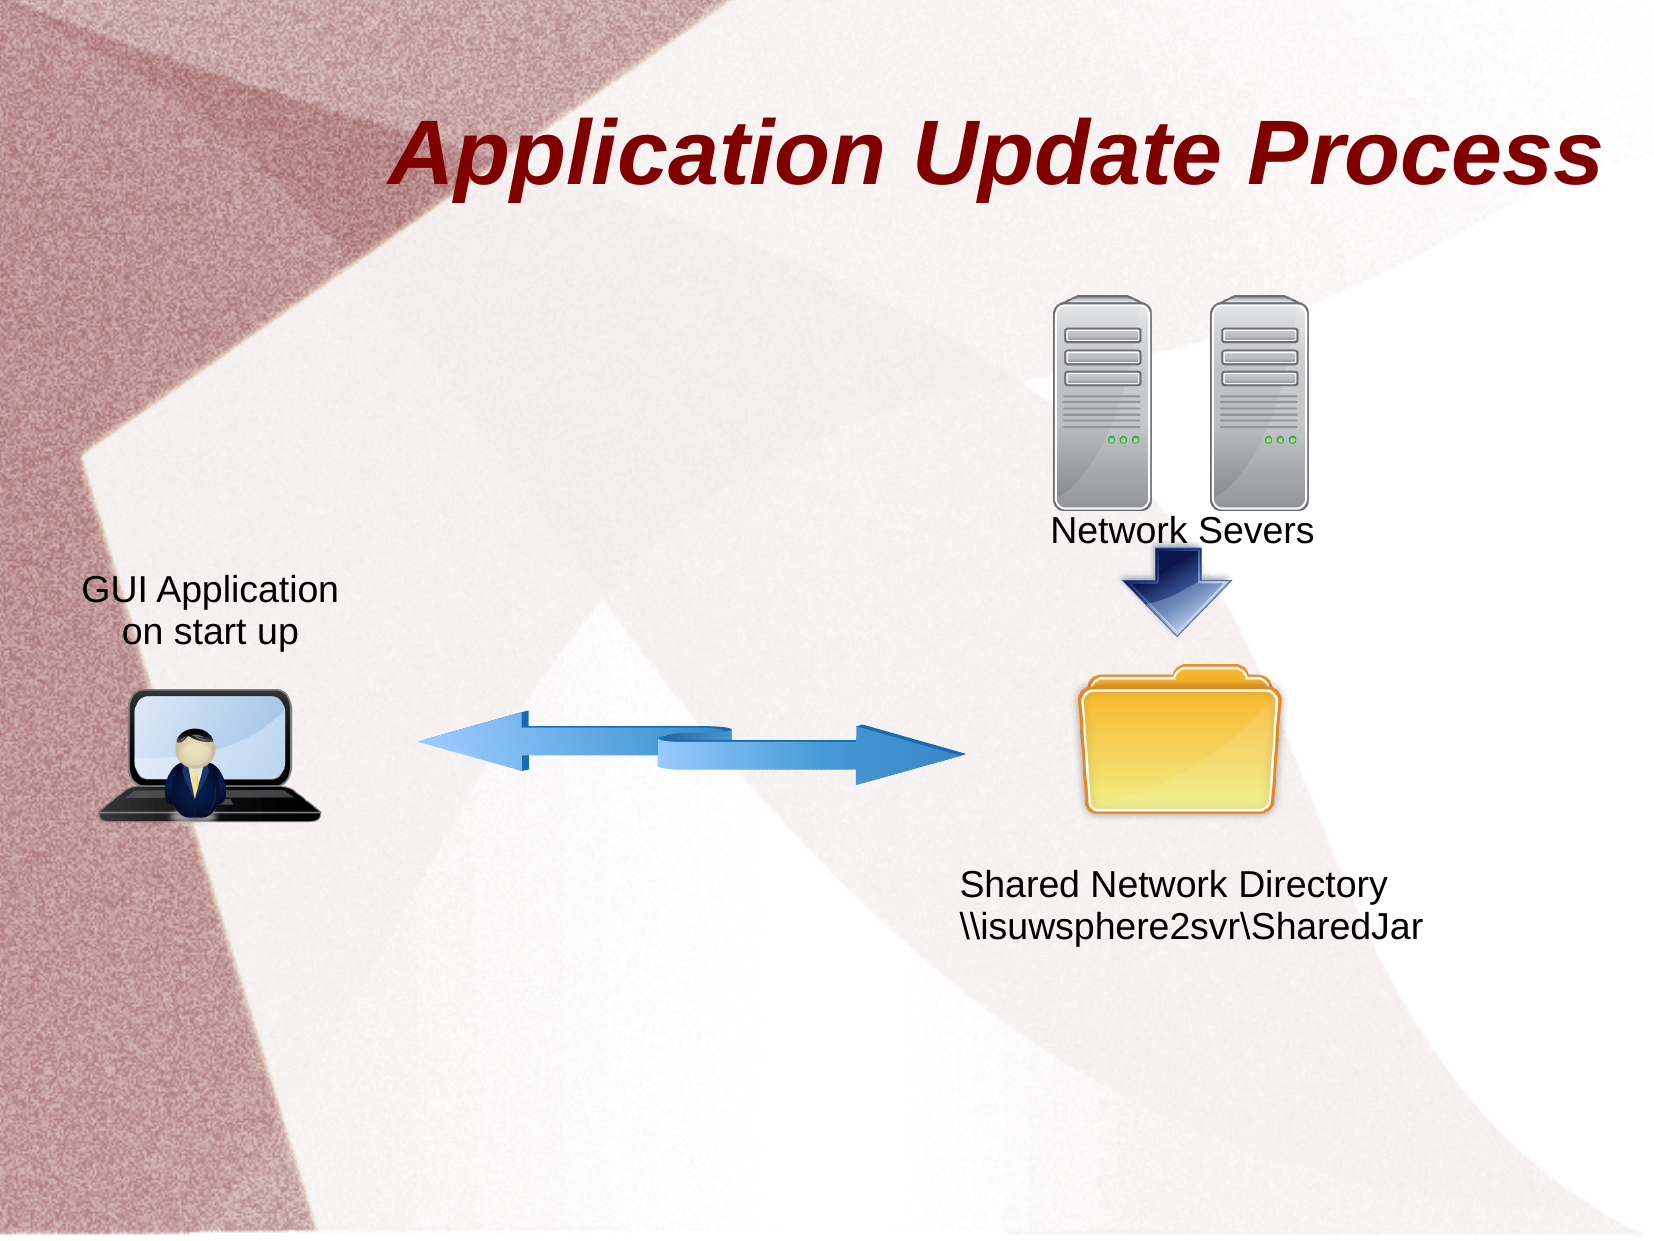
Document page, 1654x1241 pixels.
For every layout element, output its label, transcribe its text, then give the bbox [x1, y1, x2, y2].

picture [0, 0, 1654, 1241]
title Application Update Process [383, 49, 1607, 257]
text_box GUI Application on start up [66, 561, 355, 677]
text_box Shared Network Directory \\isuwsphere2svr\SharedJar [944, 856, 1438, 956]
text_box Network Severs [1035, 501, 1329, 559]
